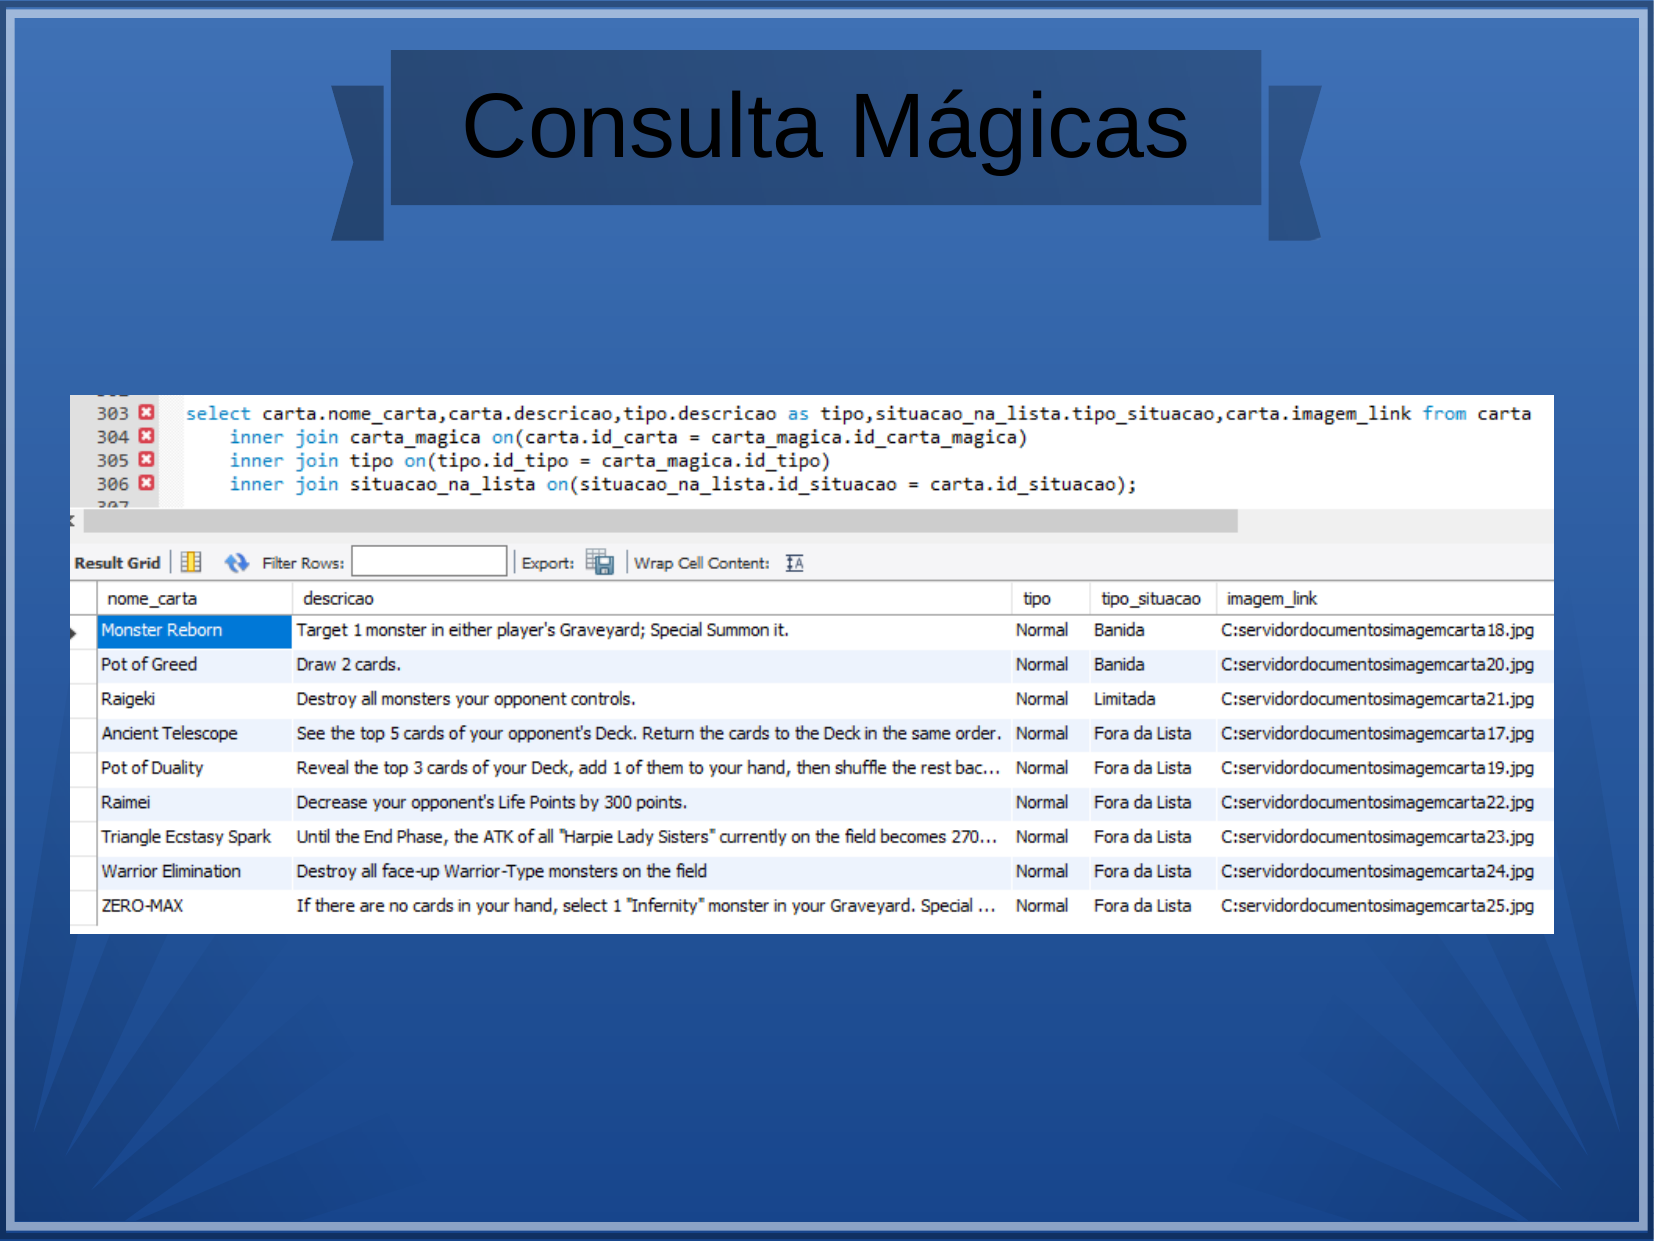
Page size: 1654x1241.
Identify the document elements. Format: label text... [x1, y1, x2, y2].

picture [70, 395, 1554, 934]
title Consulta Mágicas [389, 47, 1264, 205]
